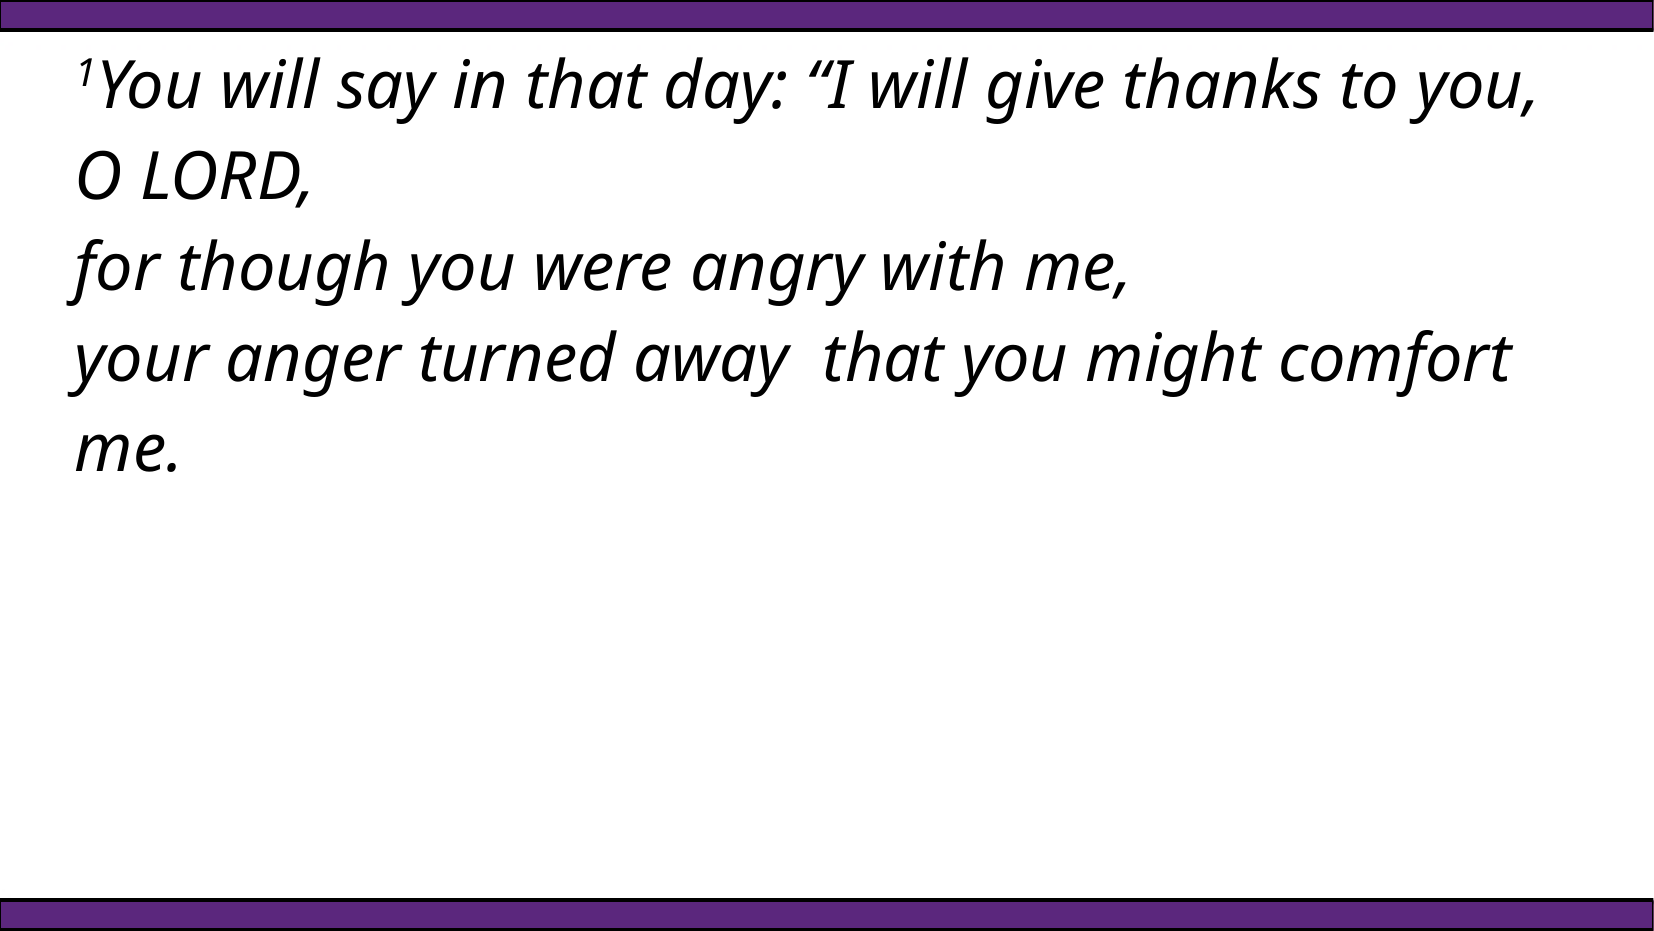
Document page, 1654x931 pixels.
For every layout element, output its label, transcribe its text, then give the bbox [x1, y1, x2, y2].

text_box [0, 0, 1654, 31]
text_box 1You will say in that day: “I will give thanks to you, O LORD, for though you were angry with me, your anger turned away that you might comfort me. [60, 30, 1591, 489]
picture [0, 31, 1654, 900]
text_box [0, 900, 1654, 931]
